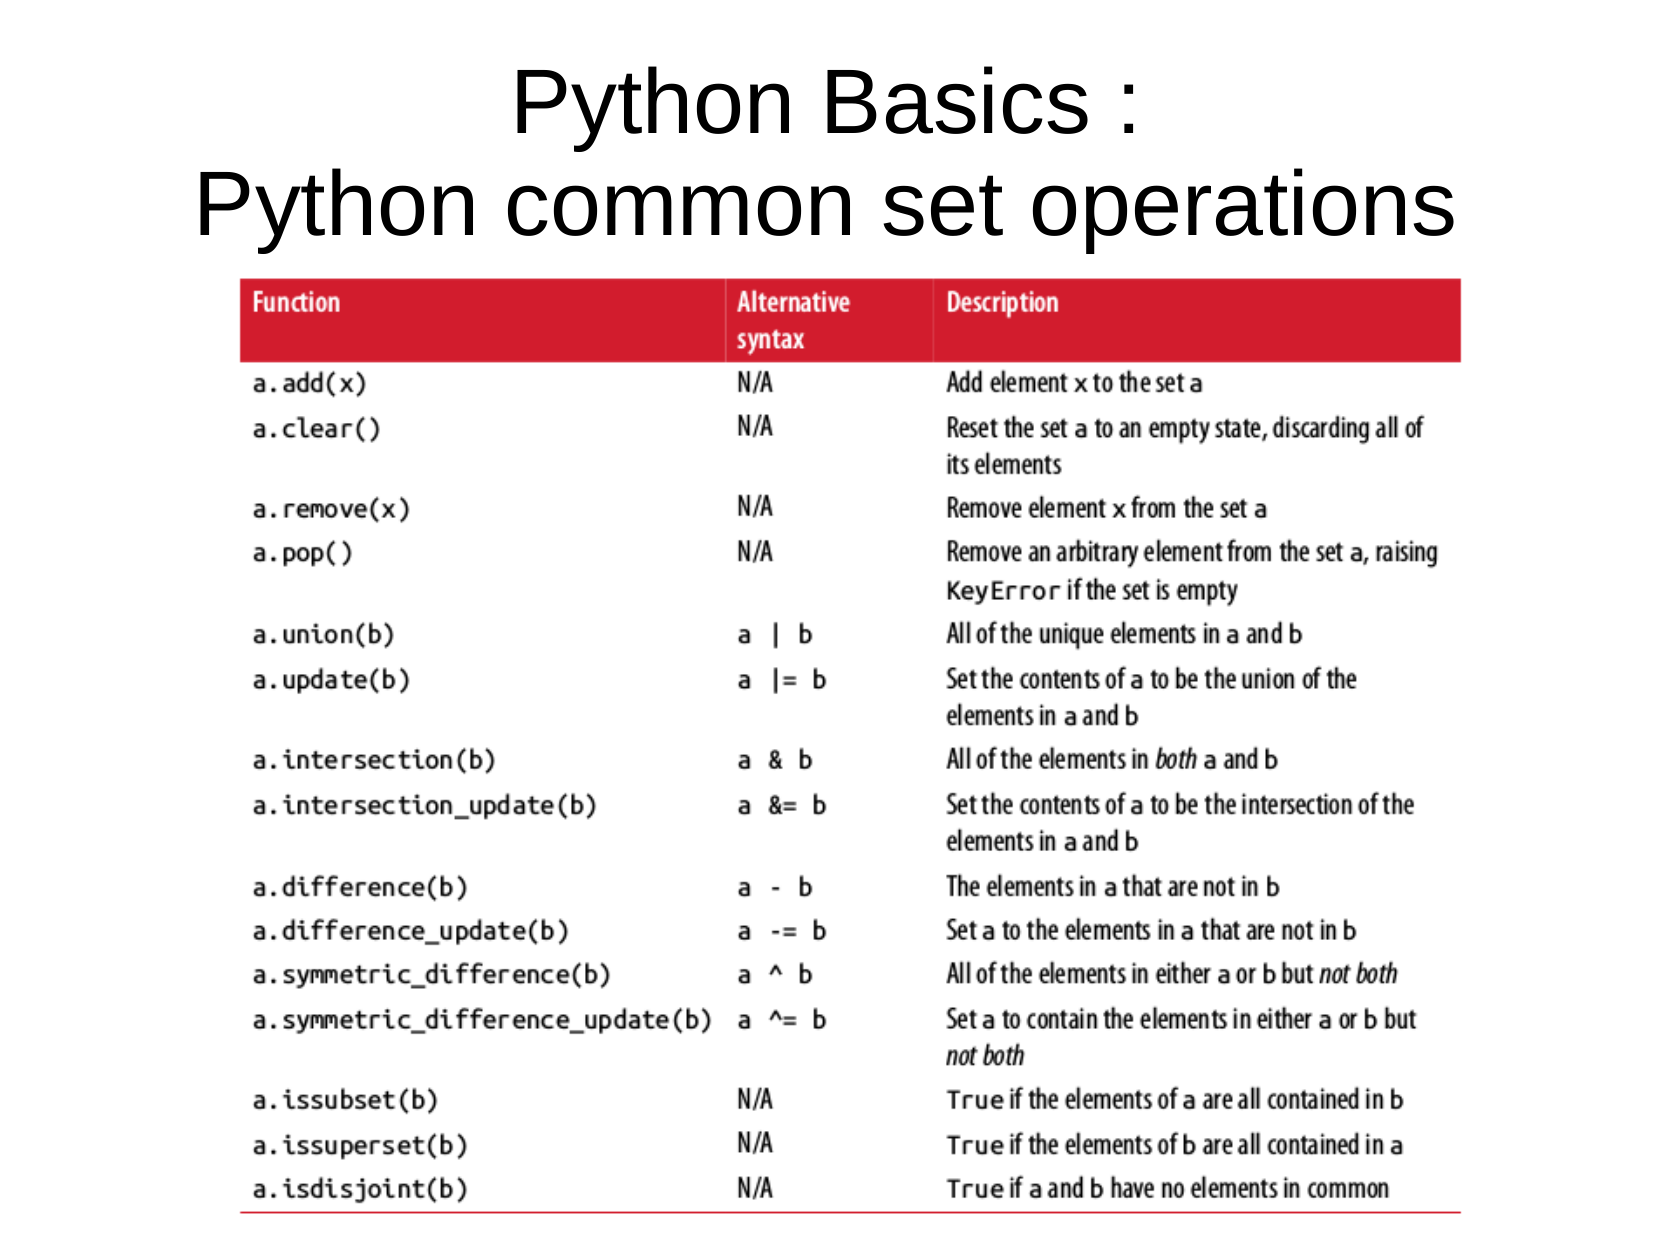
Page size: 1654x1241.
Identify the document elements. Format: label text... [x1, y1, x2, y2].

picture [237, 272, 1463, 1219]
title Python Basics : Python common set operations [82, 49, 1571, 257]
